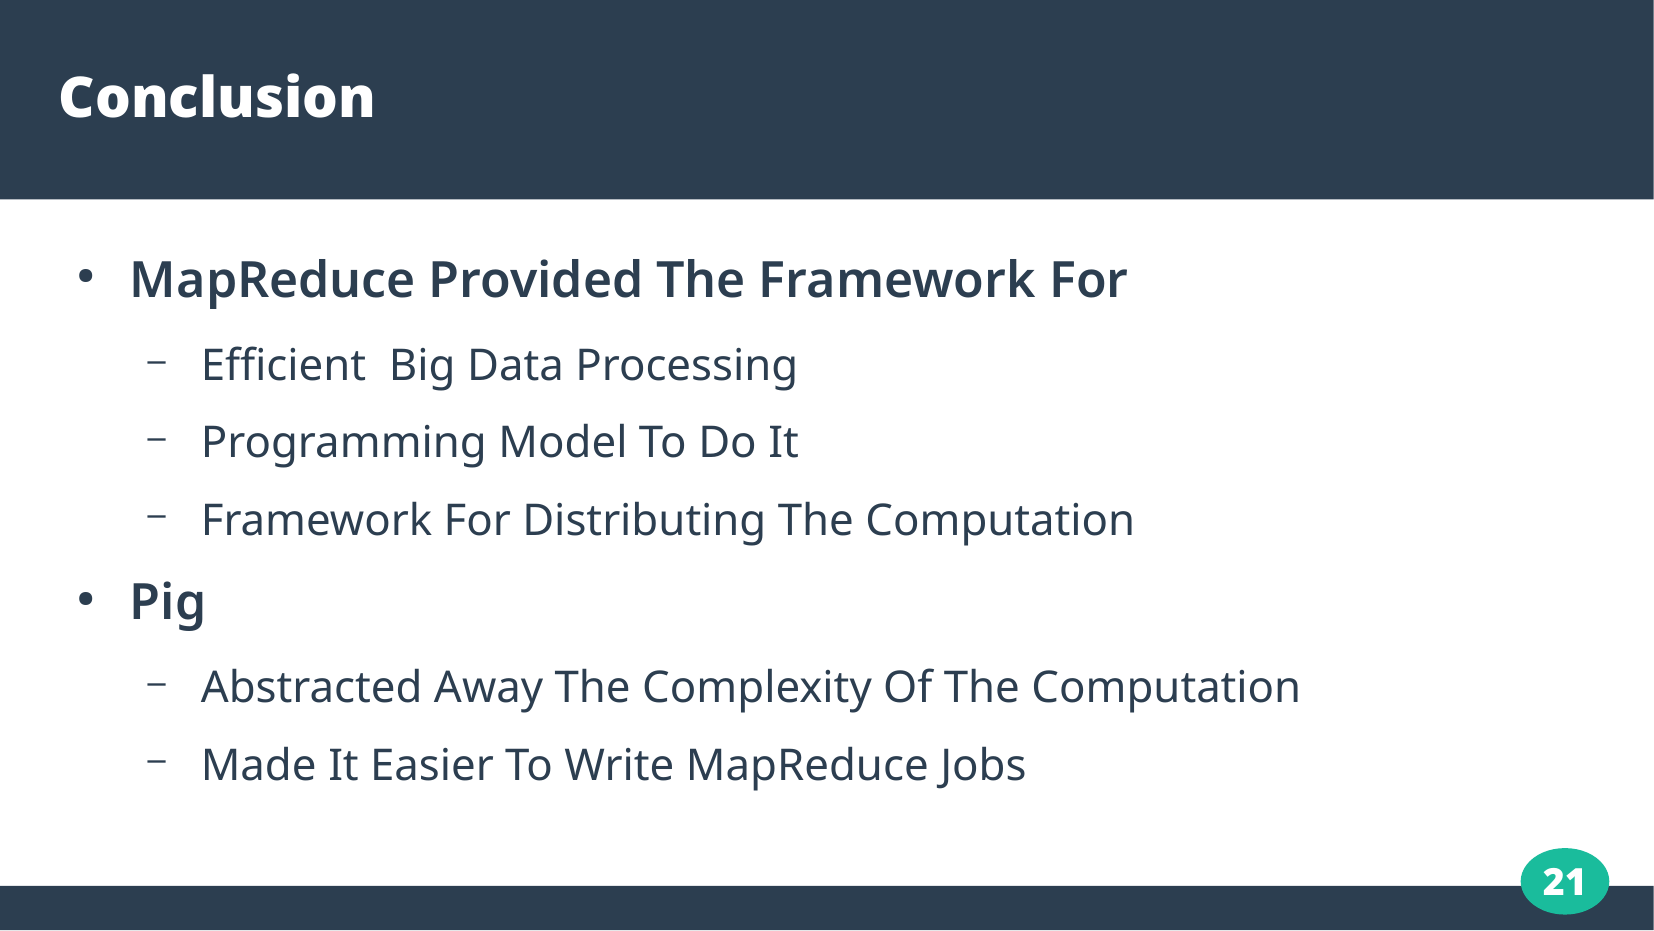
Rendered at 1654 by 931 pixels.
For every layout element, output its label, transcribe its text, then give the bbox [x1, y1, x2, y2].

title Conclusion [59, 37, 1595, 155]
list MapReduce Provided The Framework For Efficient Big Data Processing Programming Model To Do It Framework For Distributing The Computation Pig Abstracted Away The Complexity Of The Computation Made It Easier To Write MapReduce Jobs [59, 243, 1595, 864]
